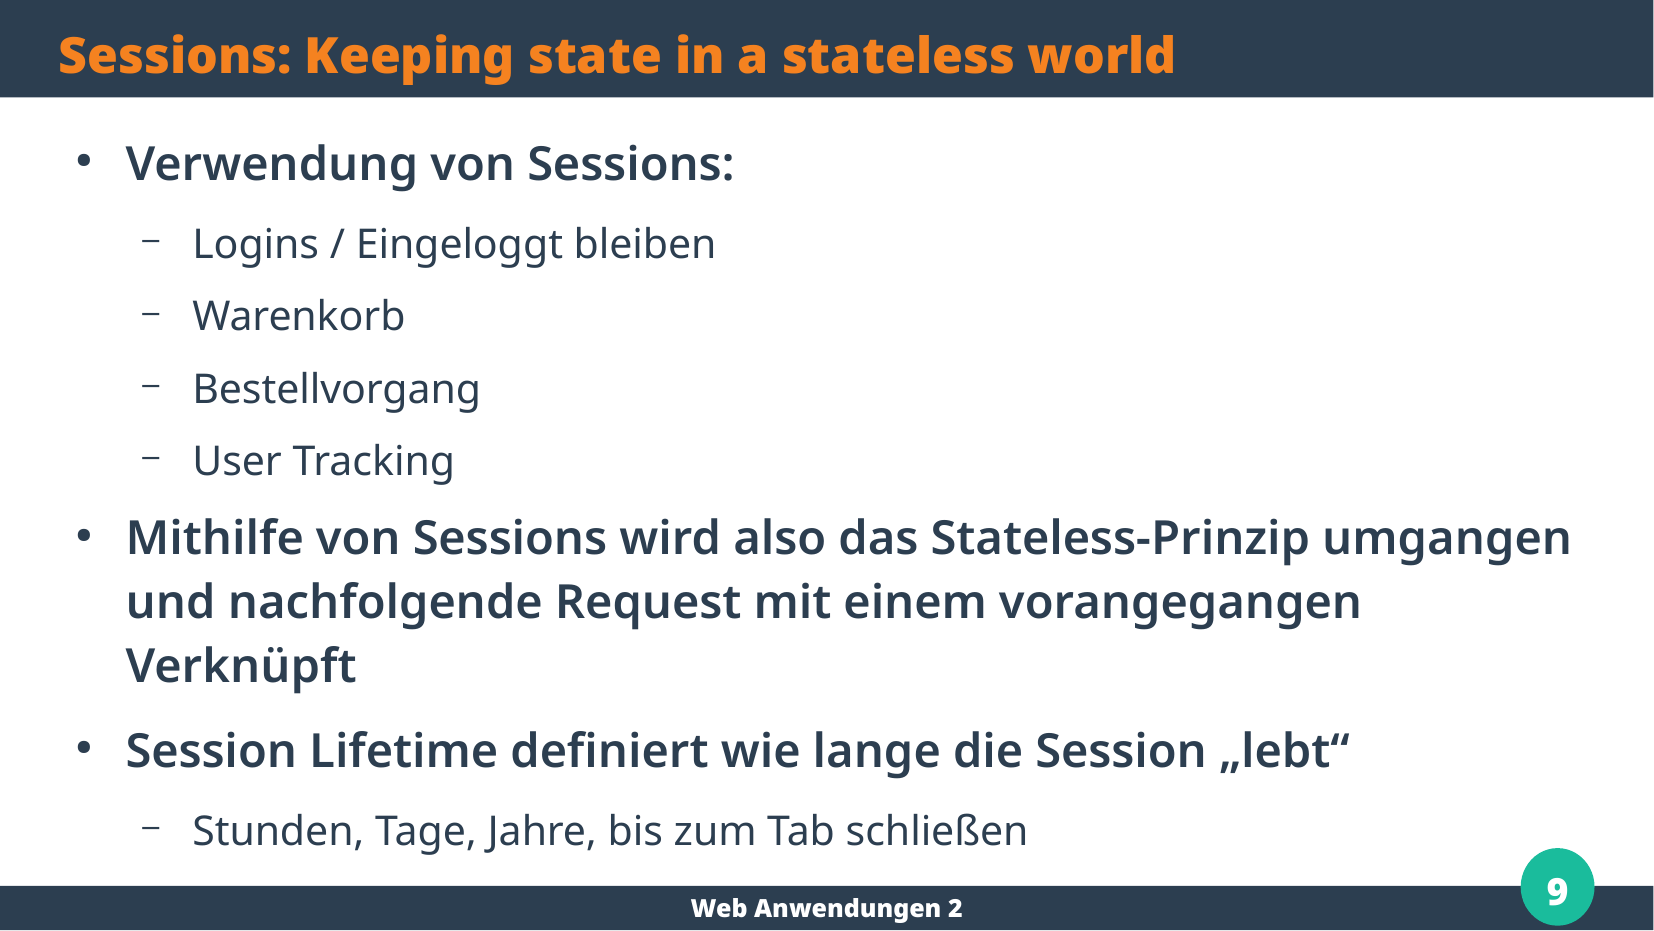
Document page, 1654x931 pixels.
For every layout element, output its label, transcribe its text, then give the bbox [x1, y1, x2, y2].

list Verwendung von Sessions: Logins / Eingeloggt bleiben Warenkorb Bestellvorgang User Tracking Mithilfe von Sessions wird also das Stateless-Prinzip umgangen und nachfolgende Request mit einem vorangegangen Verknüpft Session Lifetime definiert wie lange die Session „lebt“ Stunden, Tage, Jahre, bis zum Tab schließen [59, 129, 1595, 864]
title Sessions: Keeping state in a stateless world [59, 8, 1595, 89]
